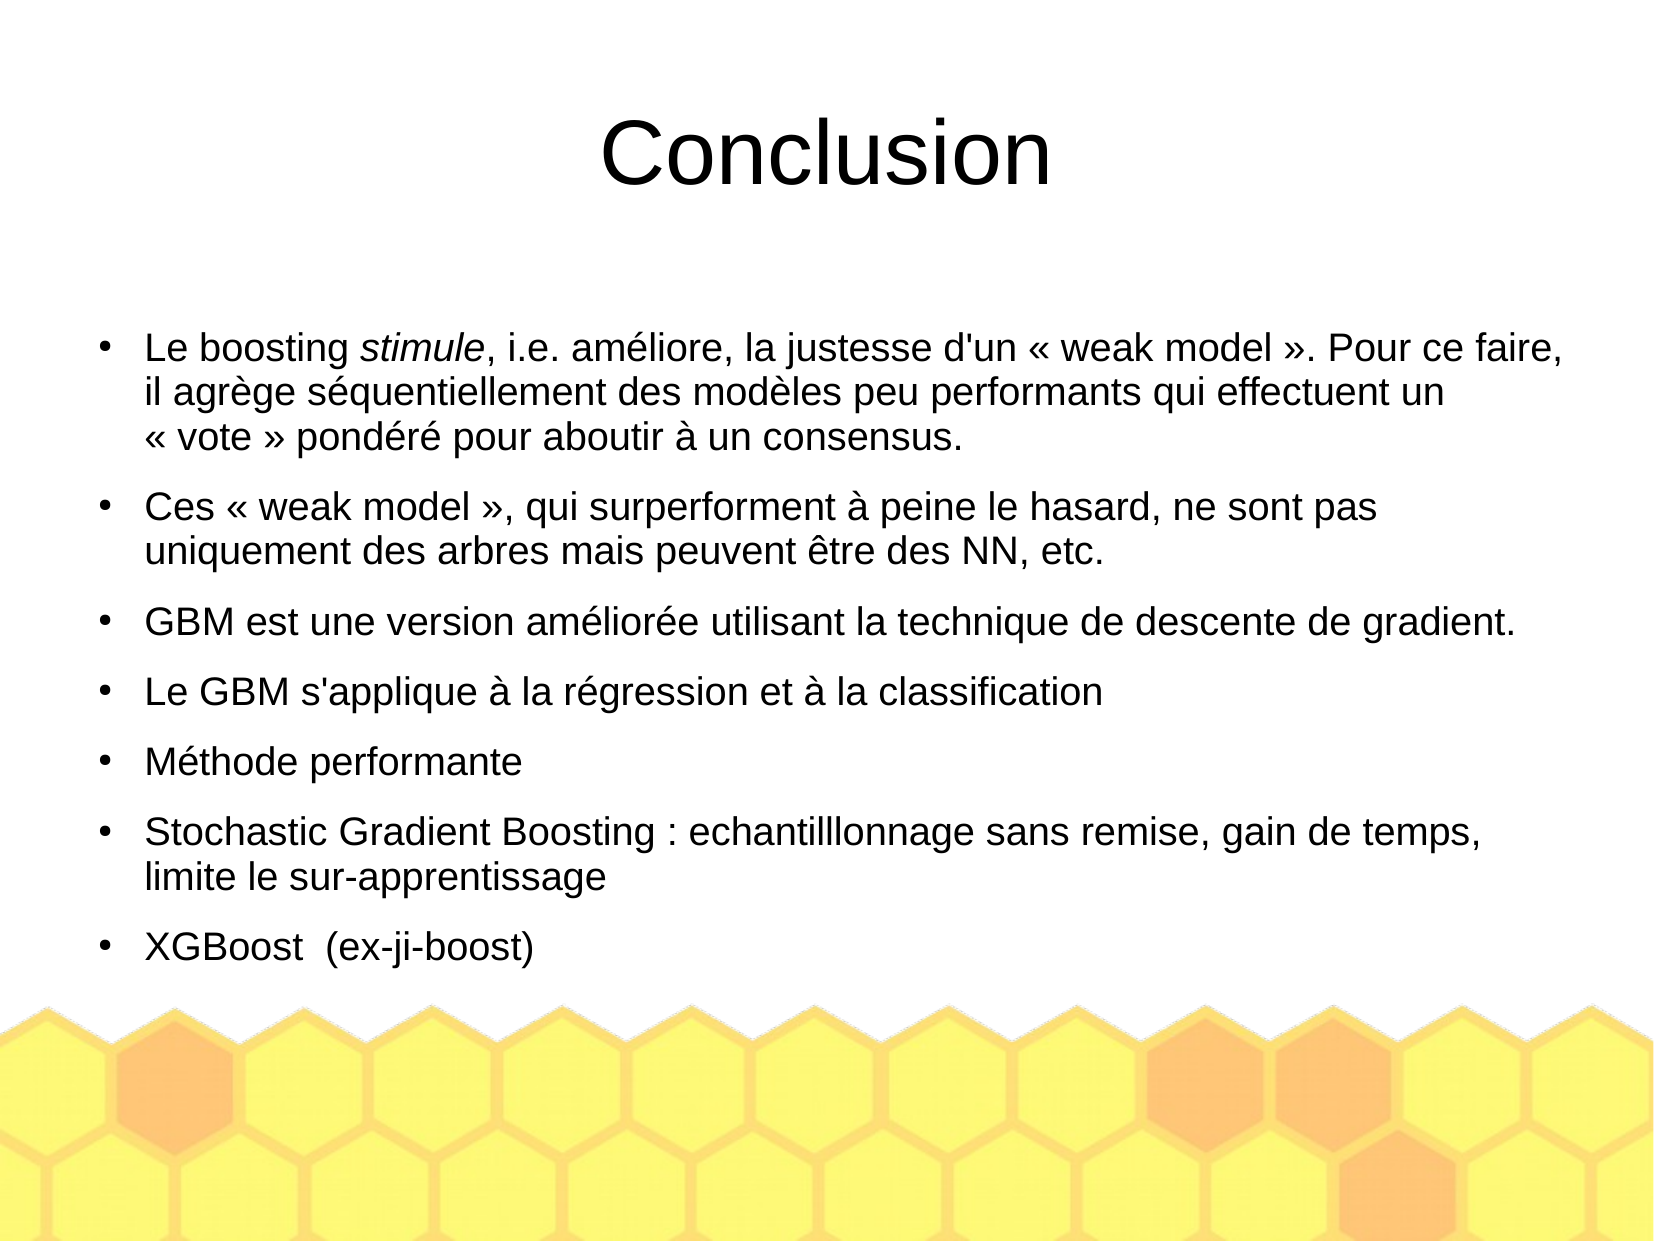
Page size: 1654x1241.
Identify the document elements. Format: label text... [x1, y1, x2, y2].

picture [0, 1001, 1654, 1241]
list Le boosting stimule, i.e. améliore, la justesse d'un « weak model ». Pour ce faire, il agrège séquentiellement des modèles peu performants qui effectuent un « vote » pondéré pour aboutir à un consensus. Ces « weak model », qui surperforment à peine le hasard, ne sont pas uniquement des arbres mais peuvent être des NN, etc. GBM est une version améliorée utilisant la technique de descente de gradient. Le GBM s'applique à la régression et à la classification Méthode performante Stochastic Gradient Boosting : echantilllonnage sans remise, gain de temps, limite le sur-apprentissage XGBoost (ex-ji-boost) [82, 254, 1571, 974]
title Conclusion [82, 49, 1571, 254]
